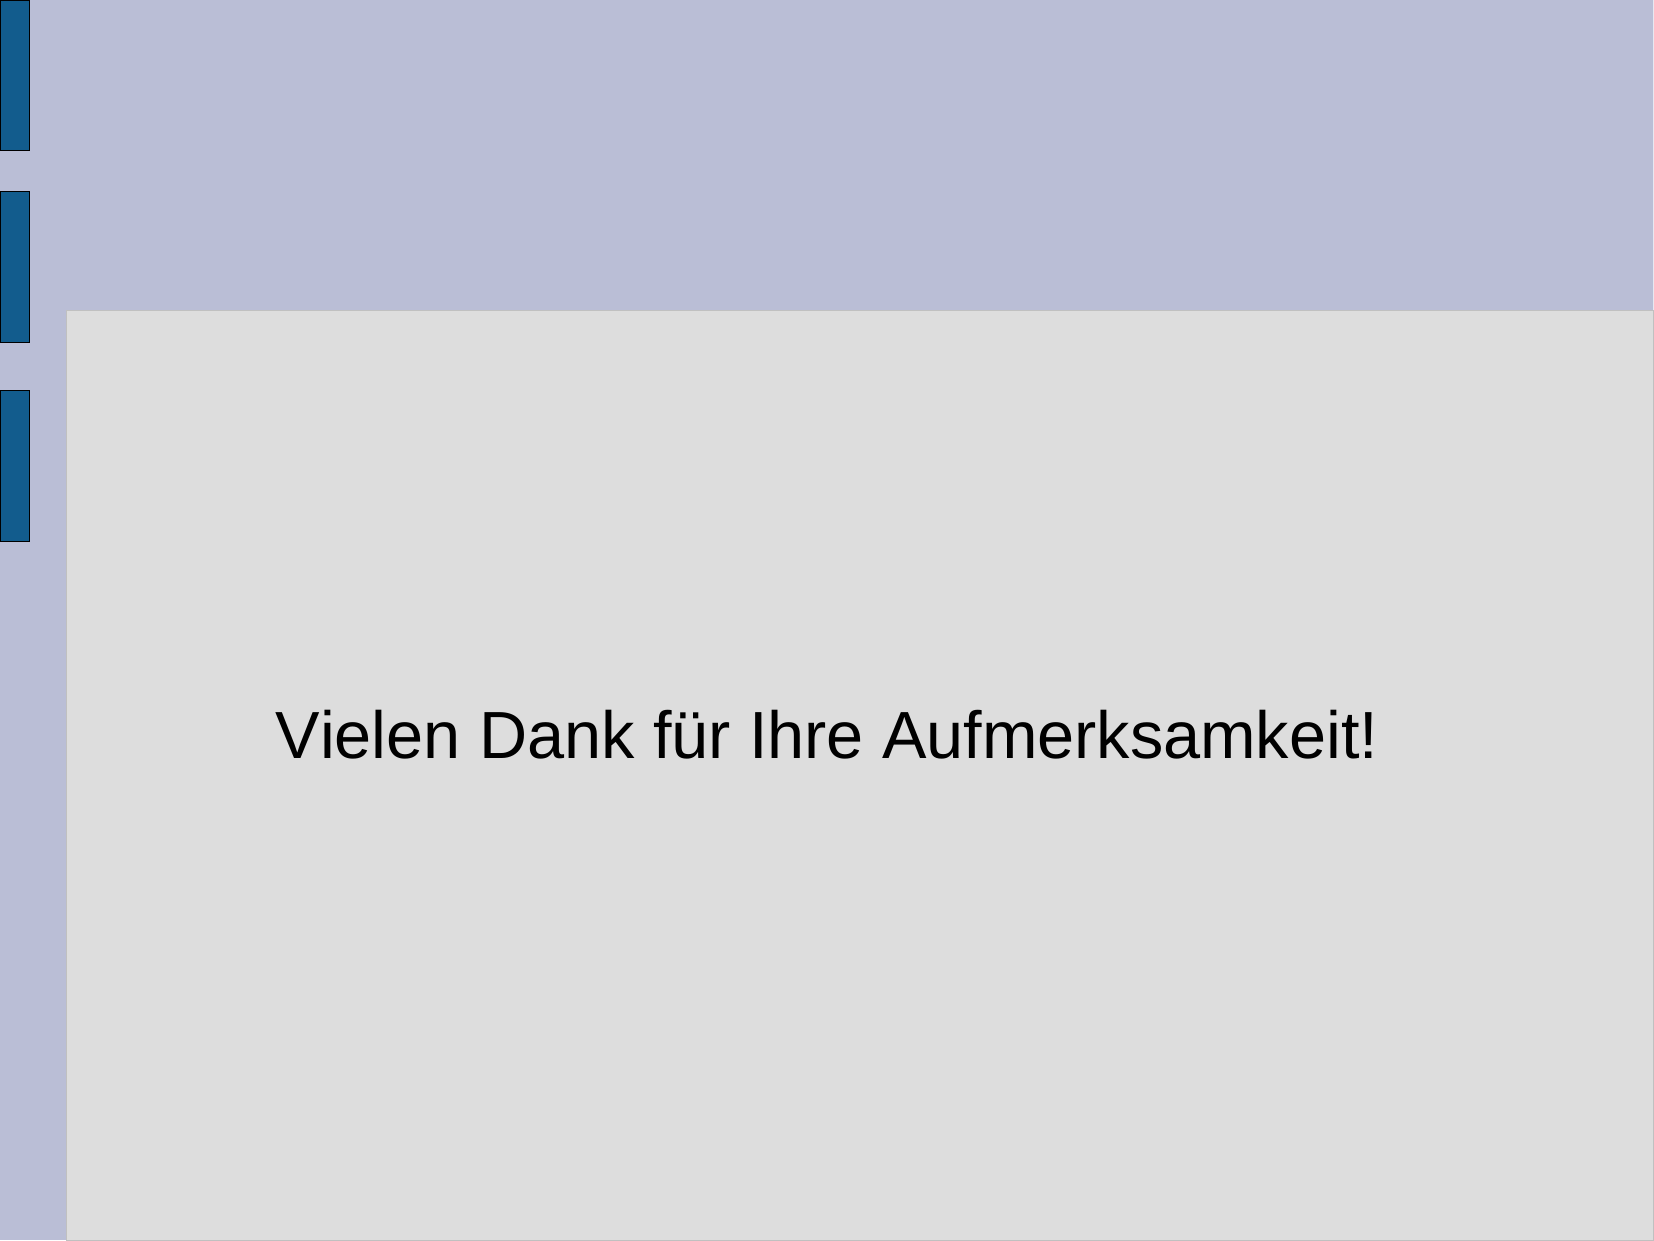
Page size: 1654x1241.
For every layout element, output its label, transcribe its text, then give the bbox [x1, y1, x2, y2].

subtitle Vielen Dank für Ihre Aufmerksamkeit! [121, 352, 1534, 1119]
